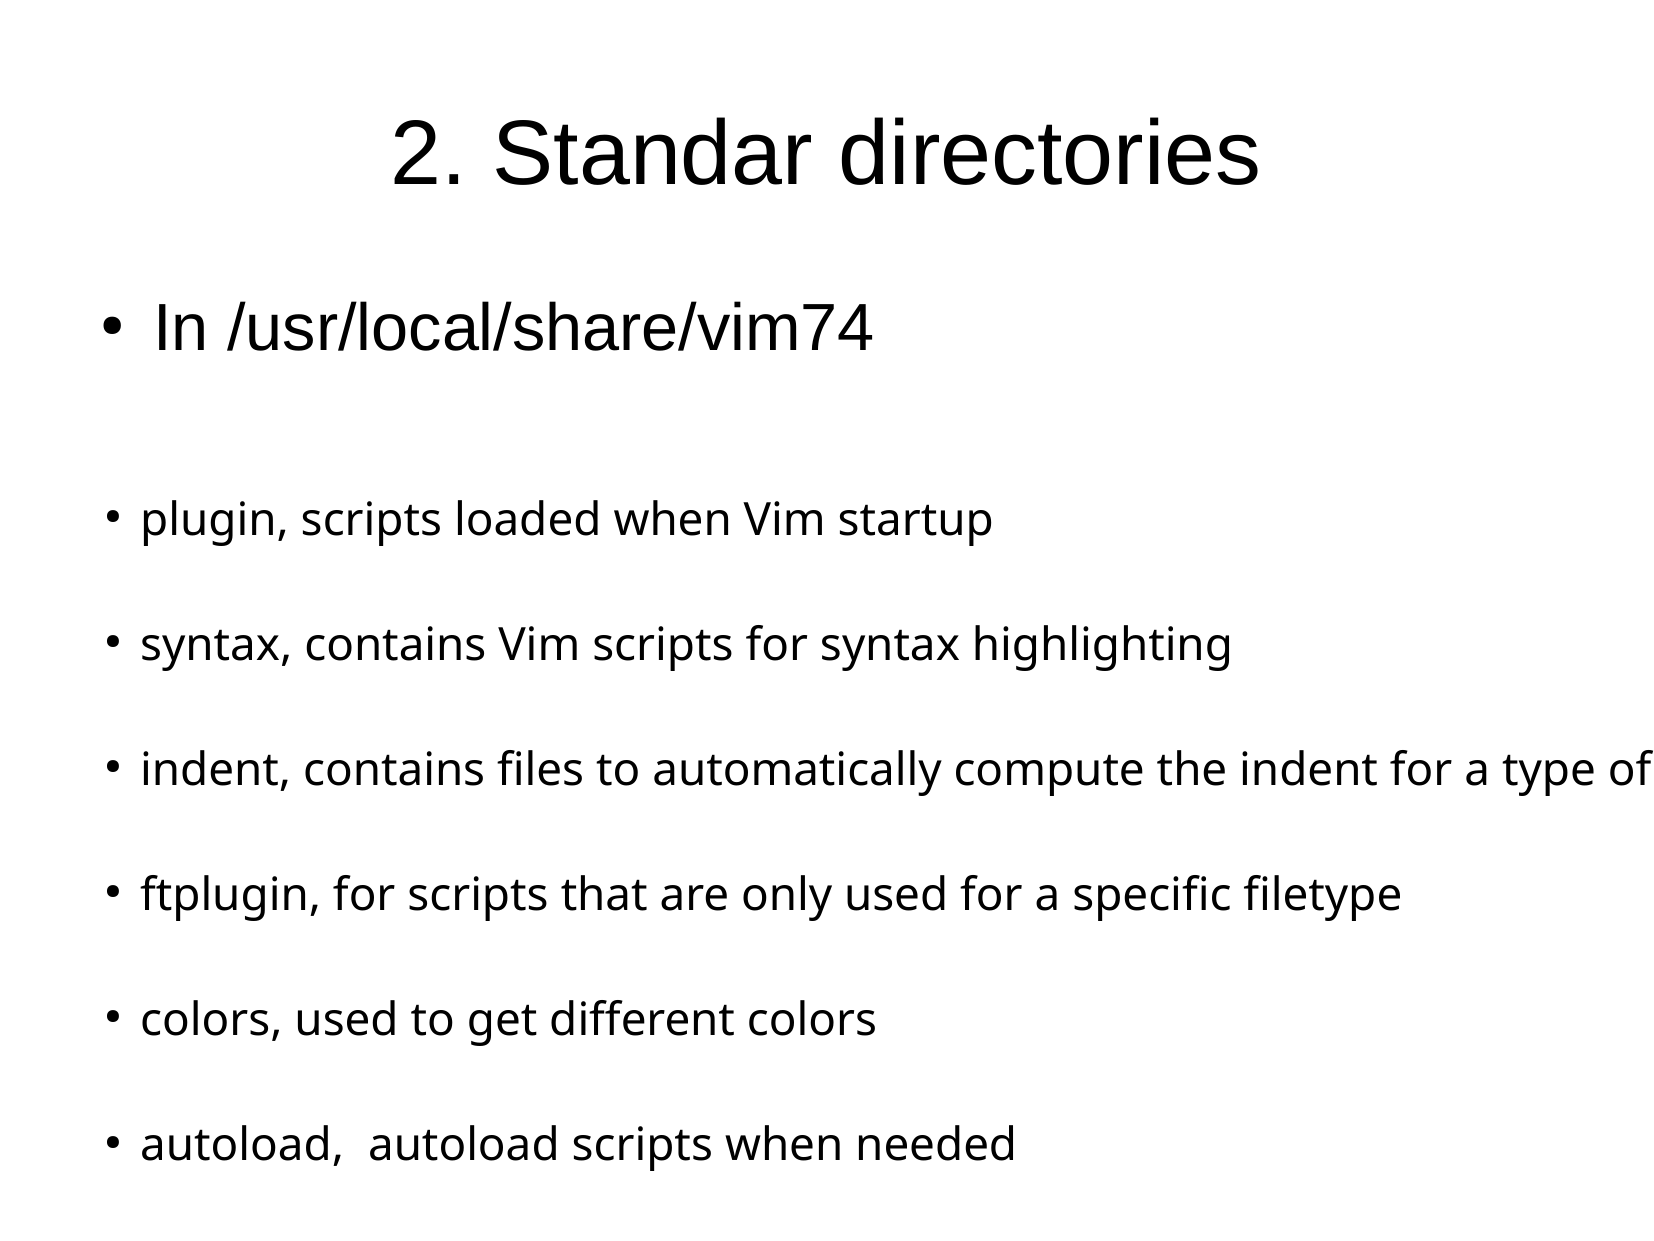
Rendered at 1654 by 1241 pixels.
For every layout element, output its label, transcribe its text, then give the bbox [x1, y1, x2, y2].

list In /usr/local/share/vim74 [82, 290, 1571, 1010]
text_box plugin, scripts loaded when Vim startup syntax, contains Vim scripts for syntax highlighting indent, contains files to automatically compute the indent for a type of file ftplugin, for scripts that are only used for a specific filetype colors, used to get different colors autoload, autoload scripts when needed [90, 479, 1581, 1051]
title 2. Standar directories [82, 49, 1571, 257]
